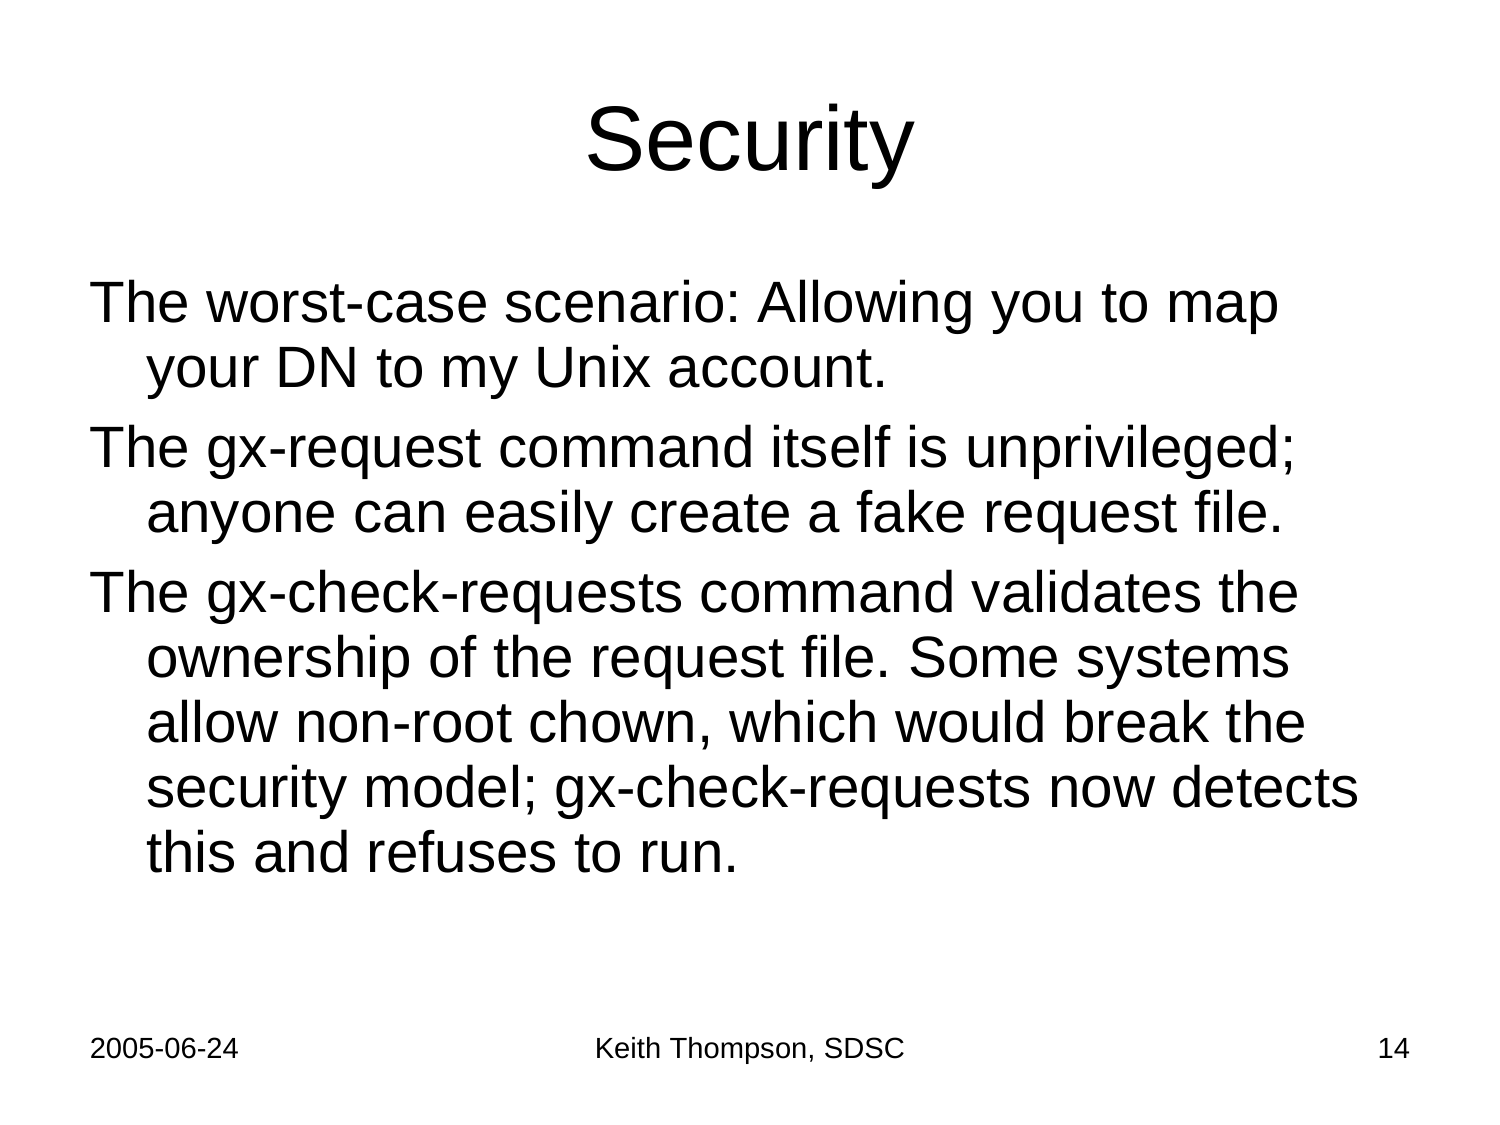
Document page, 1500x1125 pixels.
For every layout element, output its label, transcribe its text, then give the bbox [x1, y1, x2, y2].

title Security [75, 45, 1426, 233]
list The worst-case scenario: Allowing you to map your DN to my Unix account. The gx-request command itself is unprivileged; anyone can easily create a fake request file. The gx-check-requests command validates the ownership of the request file. Some systems allow non-root chown, which would break the security model; gx-check-requests now detects this and refuses to run. [75, 262, 1426, 1006]
